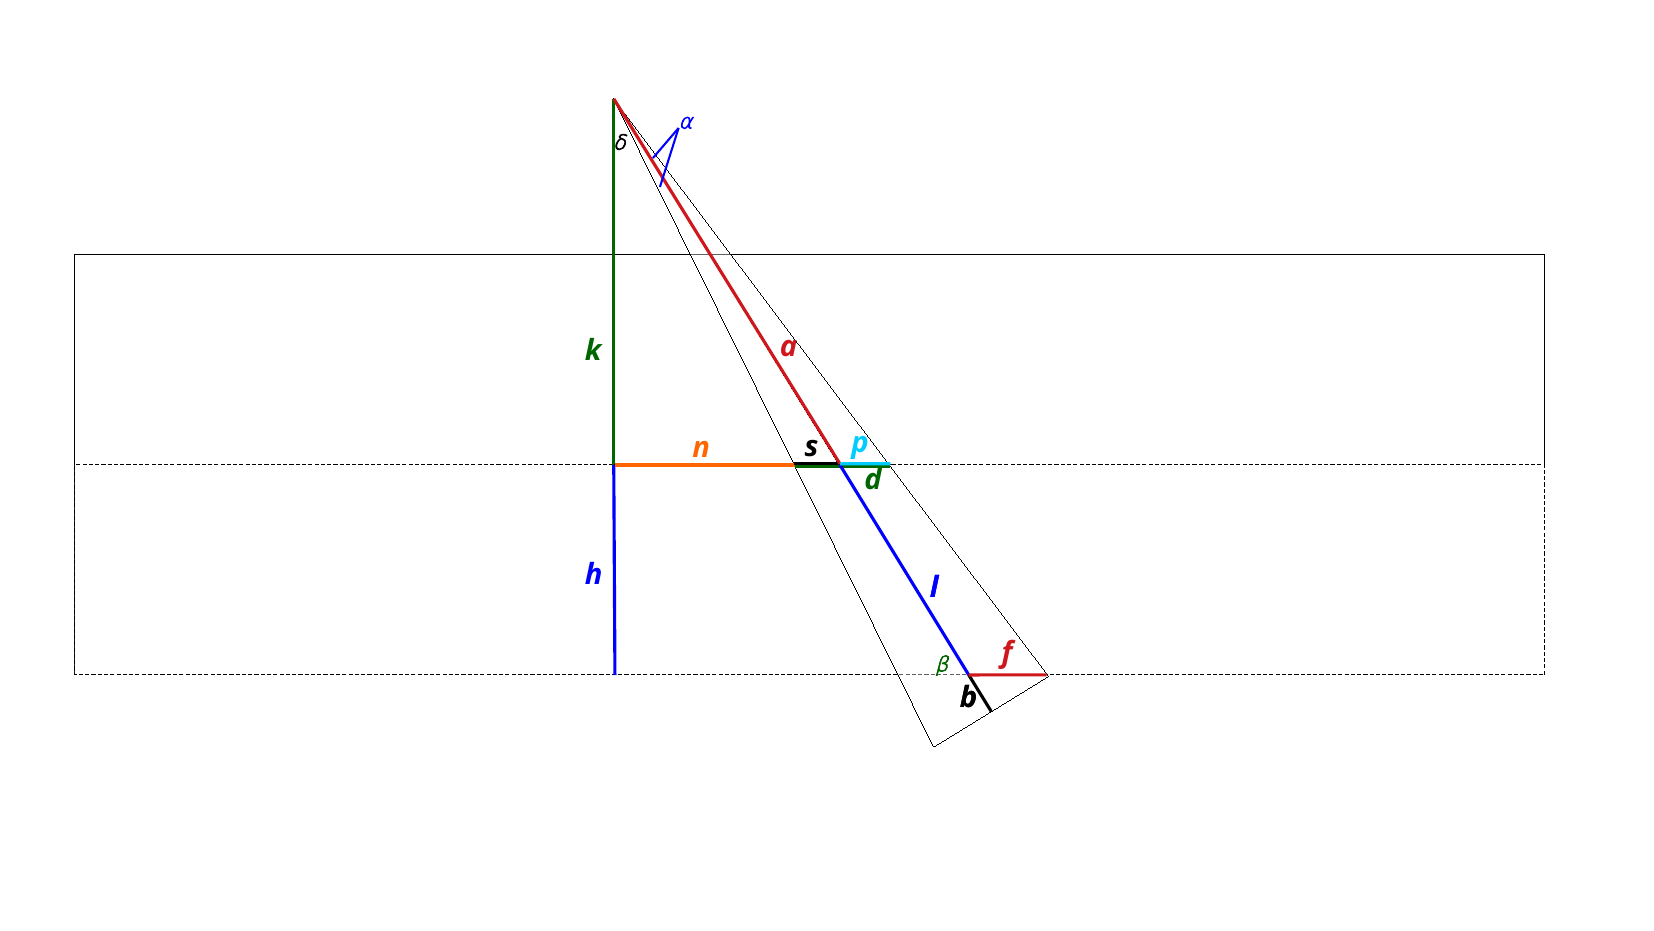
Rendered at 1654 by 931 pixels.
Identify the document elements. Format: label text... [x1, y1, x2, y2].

text_box α [663, 101, 708, 141]
text_box δ [631, 122, 641, 138]
text_box β [953, 644, 964, 662]
text_box b [944, 669, 991, 727]
text_box h [569, 545, 617, 604]
text_box n [677, 418, 727, 476]
text_box [615, 148, 809, 463]
text_box [654, 156, 665, 173]
text_box [616, 467, 967, 747]
text_box d [849, 450, 897, 509]
text_box δ [598, 122, 641, 163]
text_box s [815, 418, 834, 449]
text_box f [986, 623, 1034, 682]
text_box a [764, 317, 812, 375]
text_box s [789, 418, 834, 476]
text_box [74, 254, 613, 675]
text_box p [836, 413, 884, 472]
text_box [665, 169, 1545, 712]
text_box l [915, 559, 954, 617]
text_box [641, 134, 655, 156]
text_box d [849, 485, 864, 509]
text_box k [570, 321, 616, 379]
text_box β [920, 644, 962, 684]
